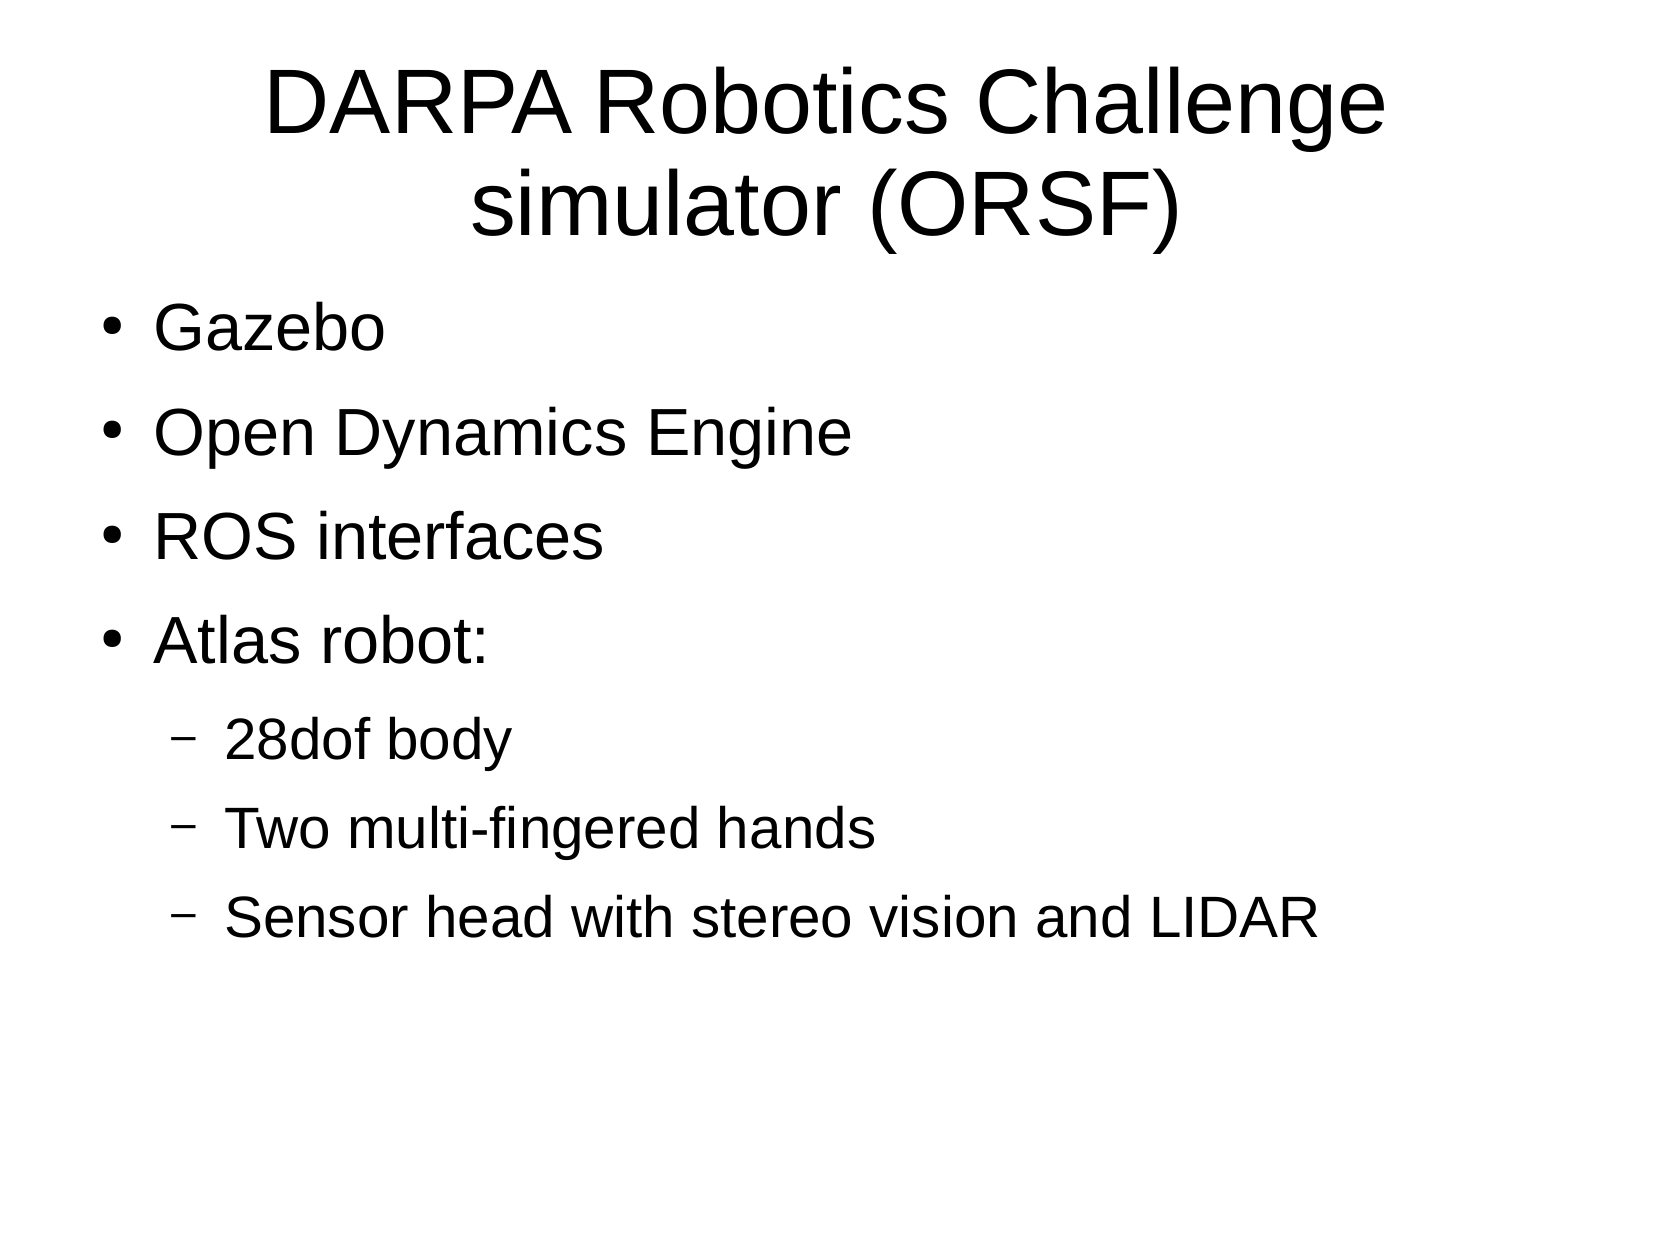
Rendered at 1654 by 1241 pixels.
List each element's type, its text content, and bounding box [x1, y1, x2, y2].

title DARPA Robotics Challenge simulator (ORSF) [82, 49, 1571, 257]
list Gazebo Open Dynamics Engine ROS interfaces Atlas robot: 28dof body Two multi-fingered hands Sensor head with stereo vision and LIDAR [82, 290, 1538, 1010]
